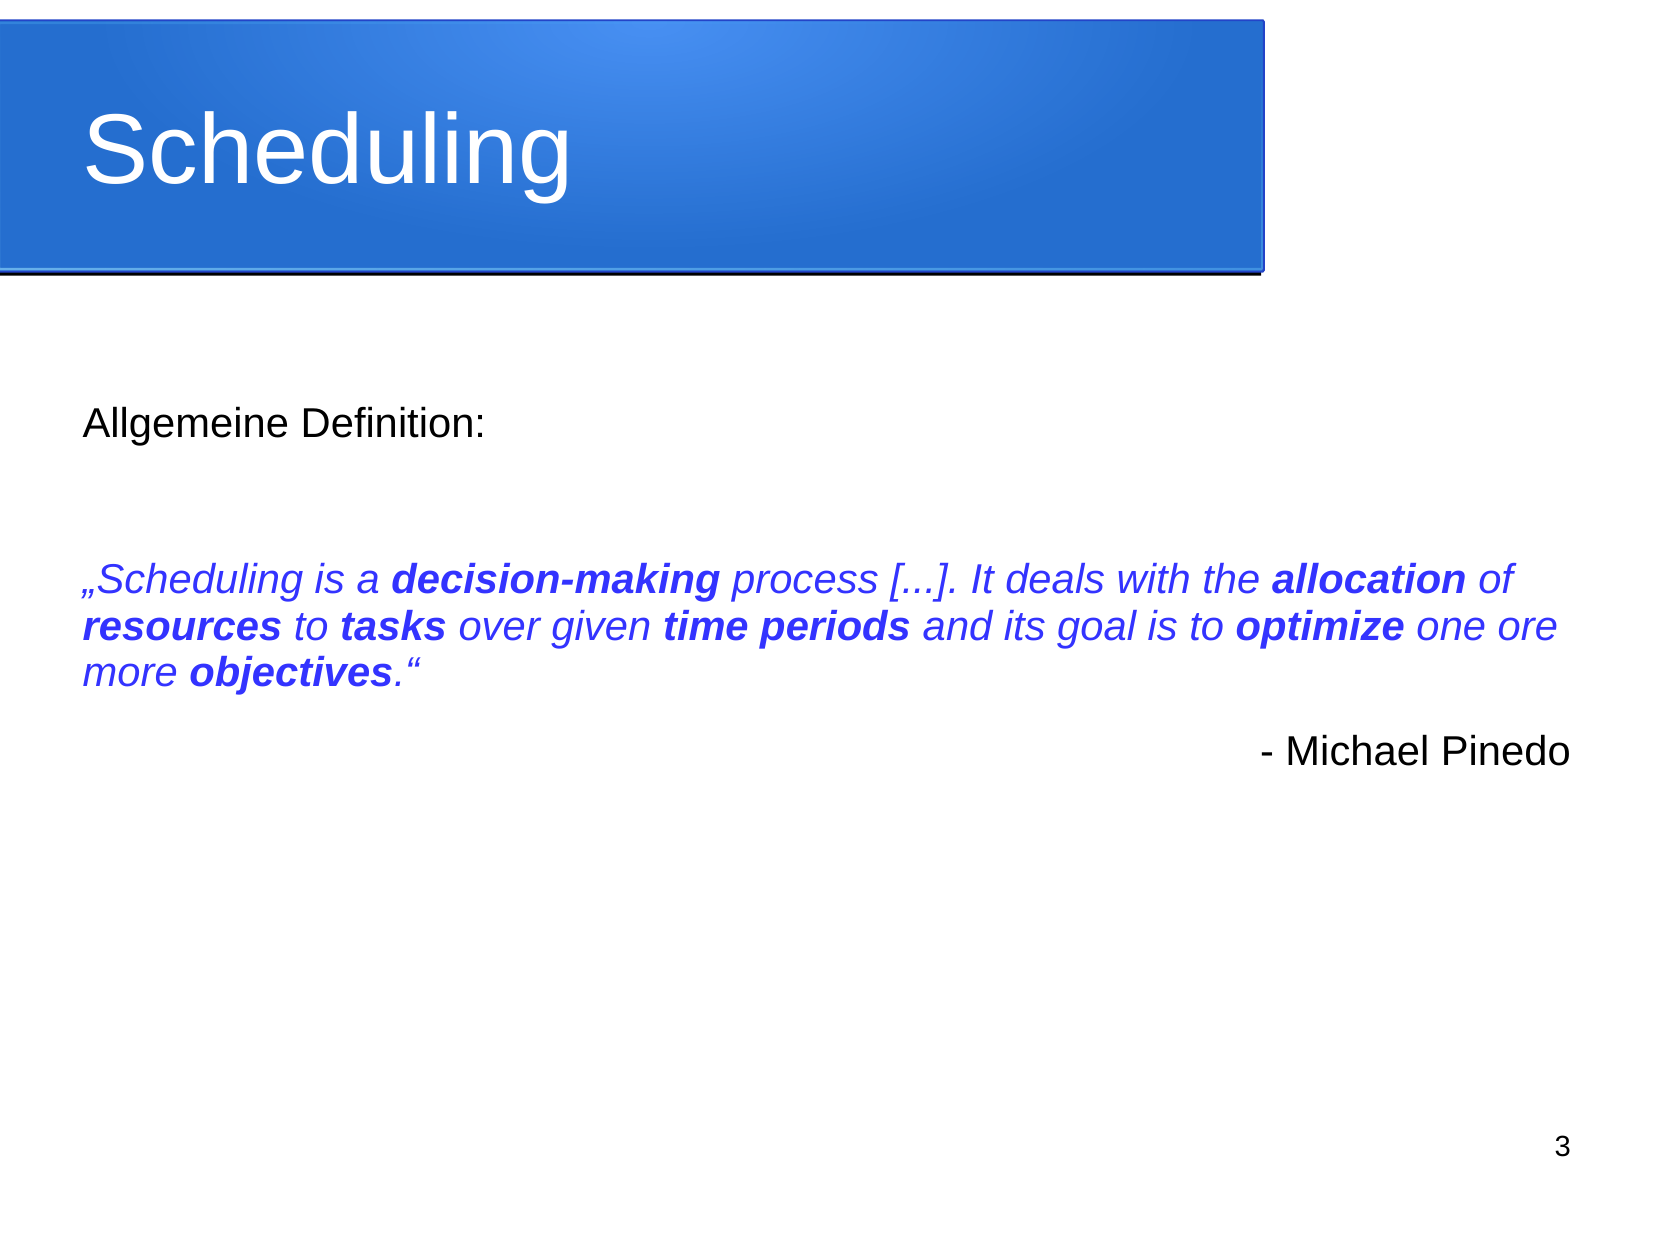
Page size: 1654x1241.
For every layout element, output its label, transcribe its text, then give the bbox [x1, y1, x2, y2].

list Allgemeine Definition: „Scheduling is a decision-making process [...]. It deals with the allocation of resources to tasks over given time periods and its goal is to optimize one ore more objectives.“ - Michael Pinedo [82, 399, 1571, 1119]
title Scheduling [82, 47, 1235, 252]
